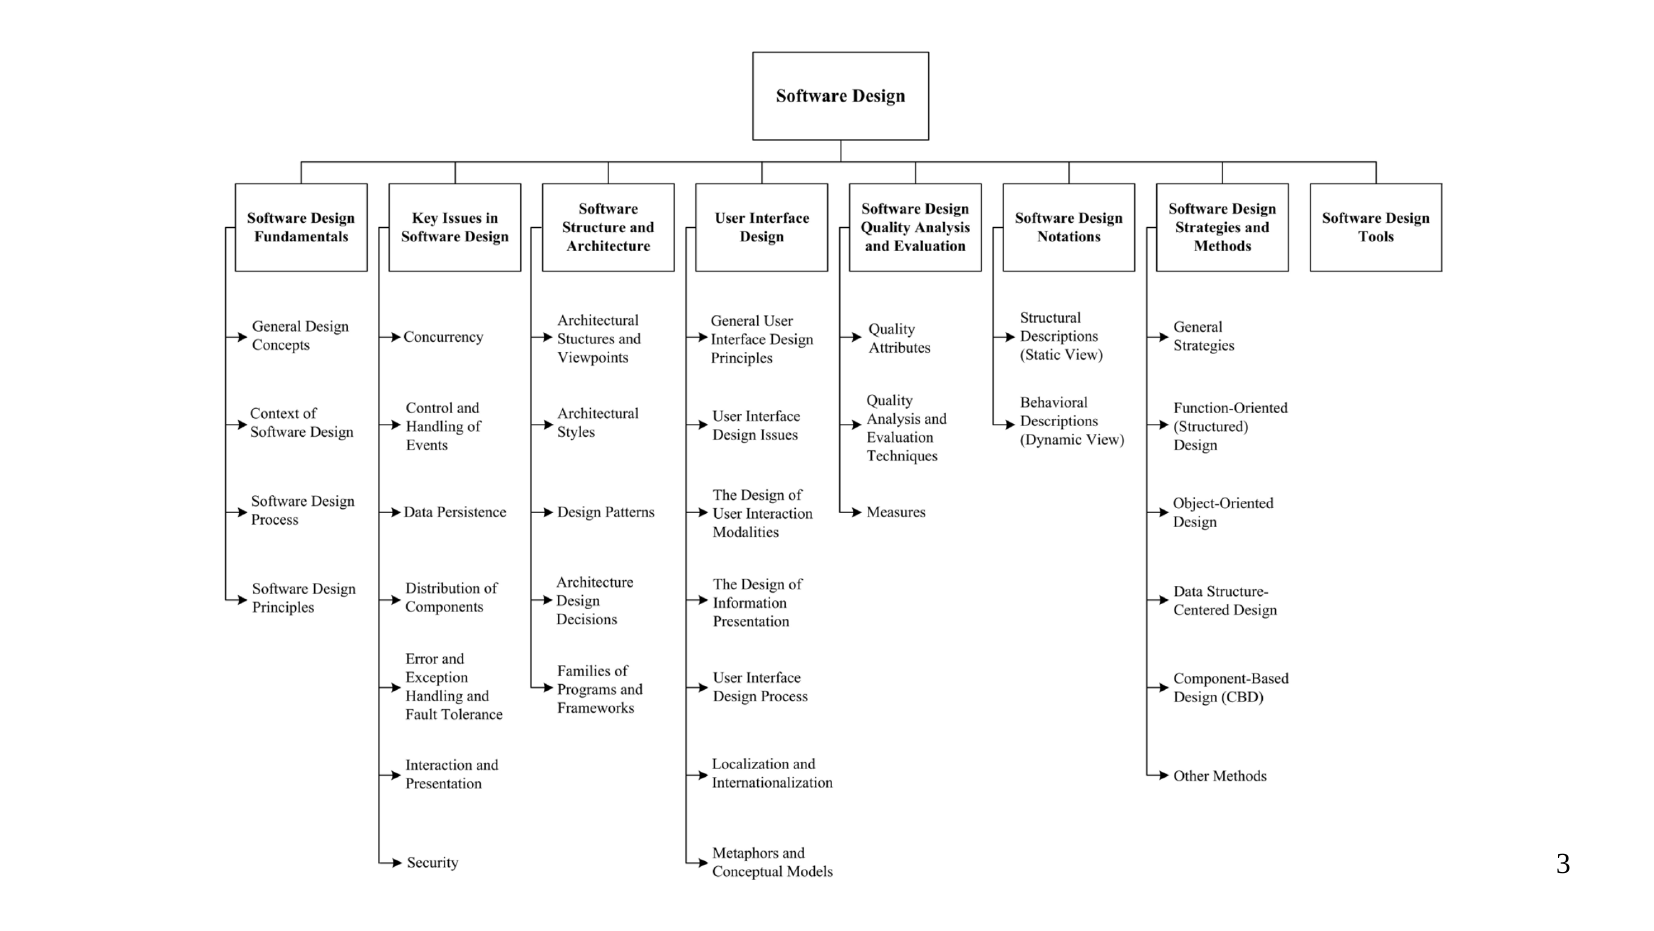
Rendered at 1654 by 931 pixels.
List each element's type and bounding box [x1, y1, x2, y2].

picture [206, 46, 1451, 886]
